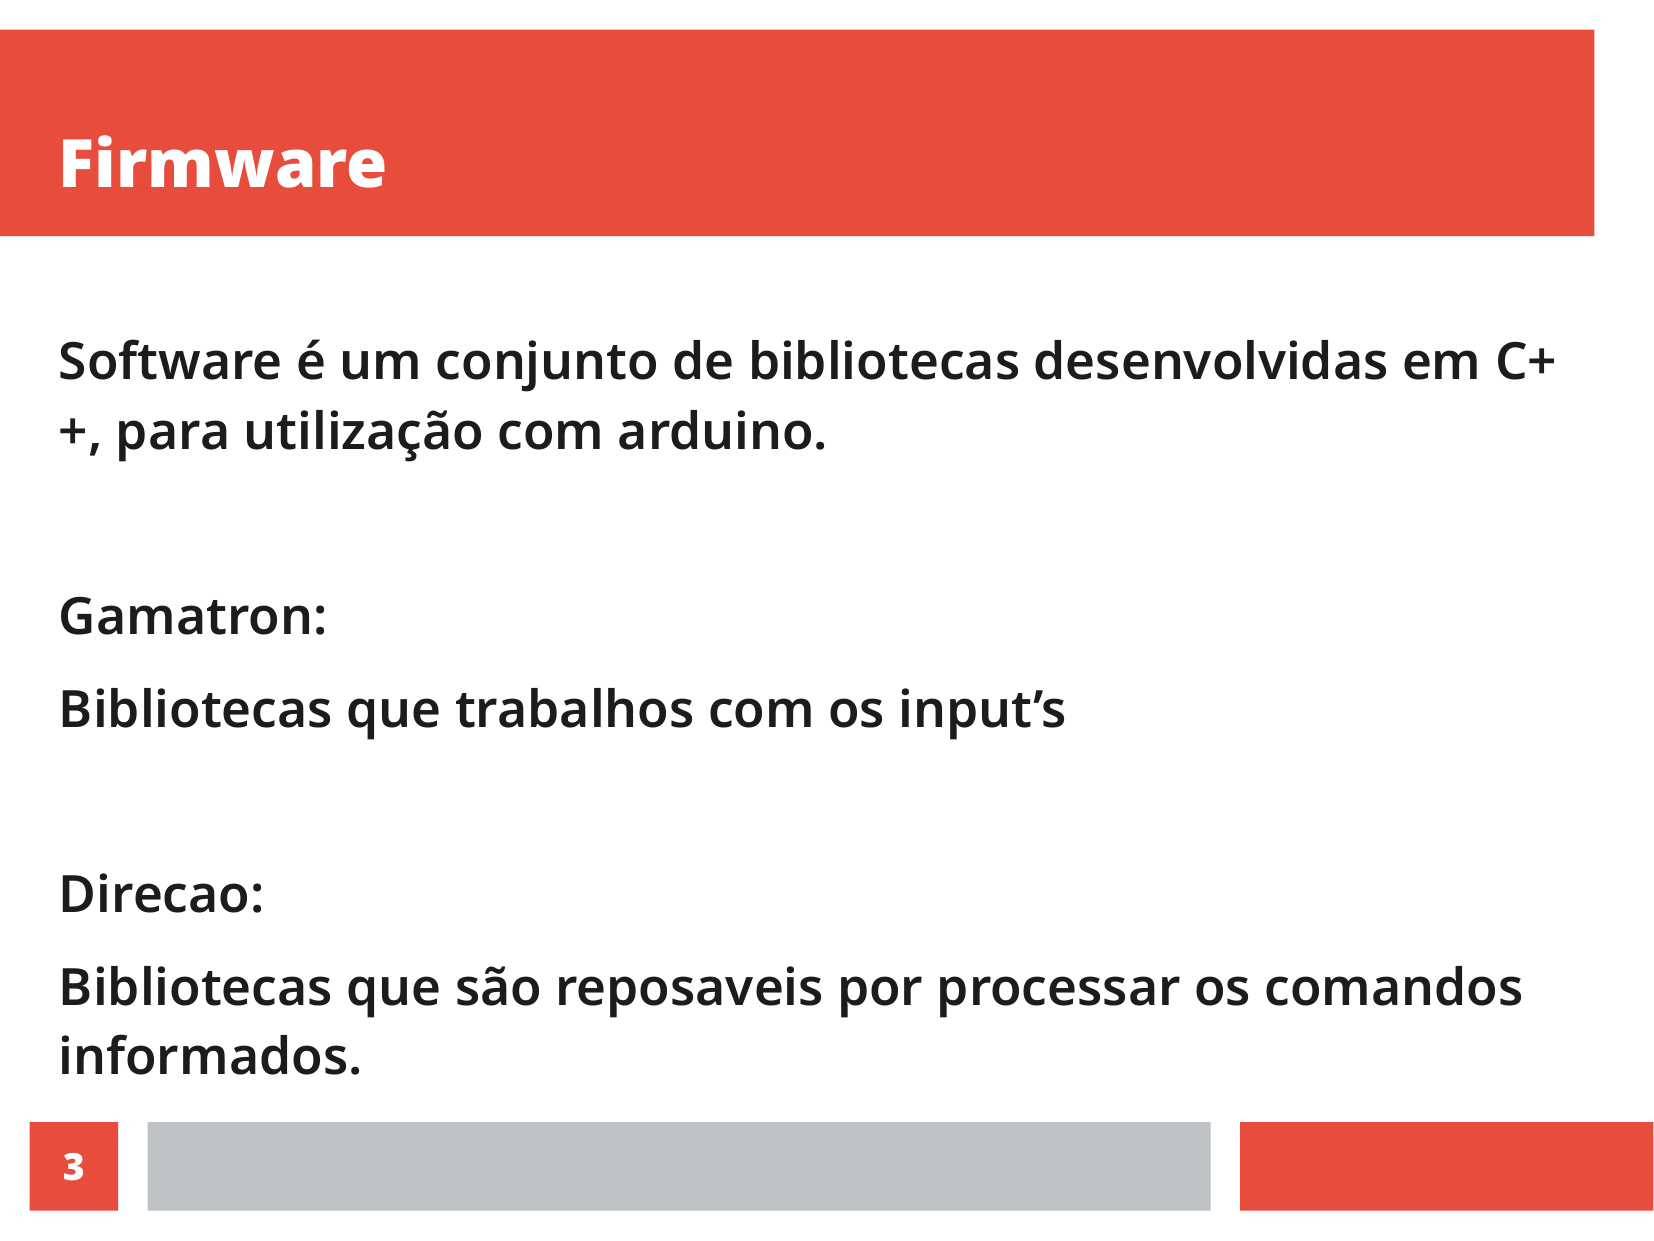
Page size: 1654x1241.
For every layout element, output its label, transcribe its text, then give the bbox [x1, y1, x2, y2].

title Firmware [59, 59, 1595, 207]
list Software é um conjunto de bibliotecas desenvolvidas em C++, para utilização com arduino. Gamatron: Bibliotecas que trabalhos com os input’s Direcao: Bibliotecas que são reposaveis por processar os comandos informados. [59, 324, 1565, 1093]
